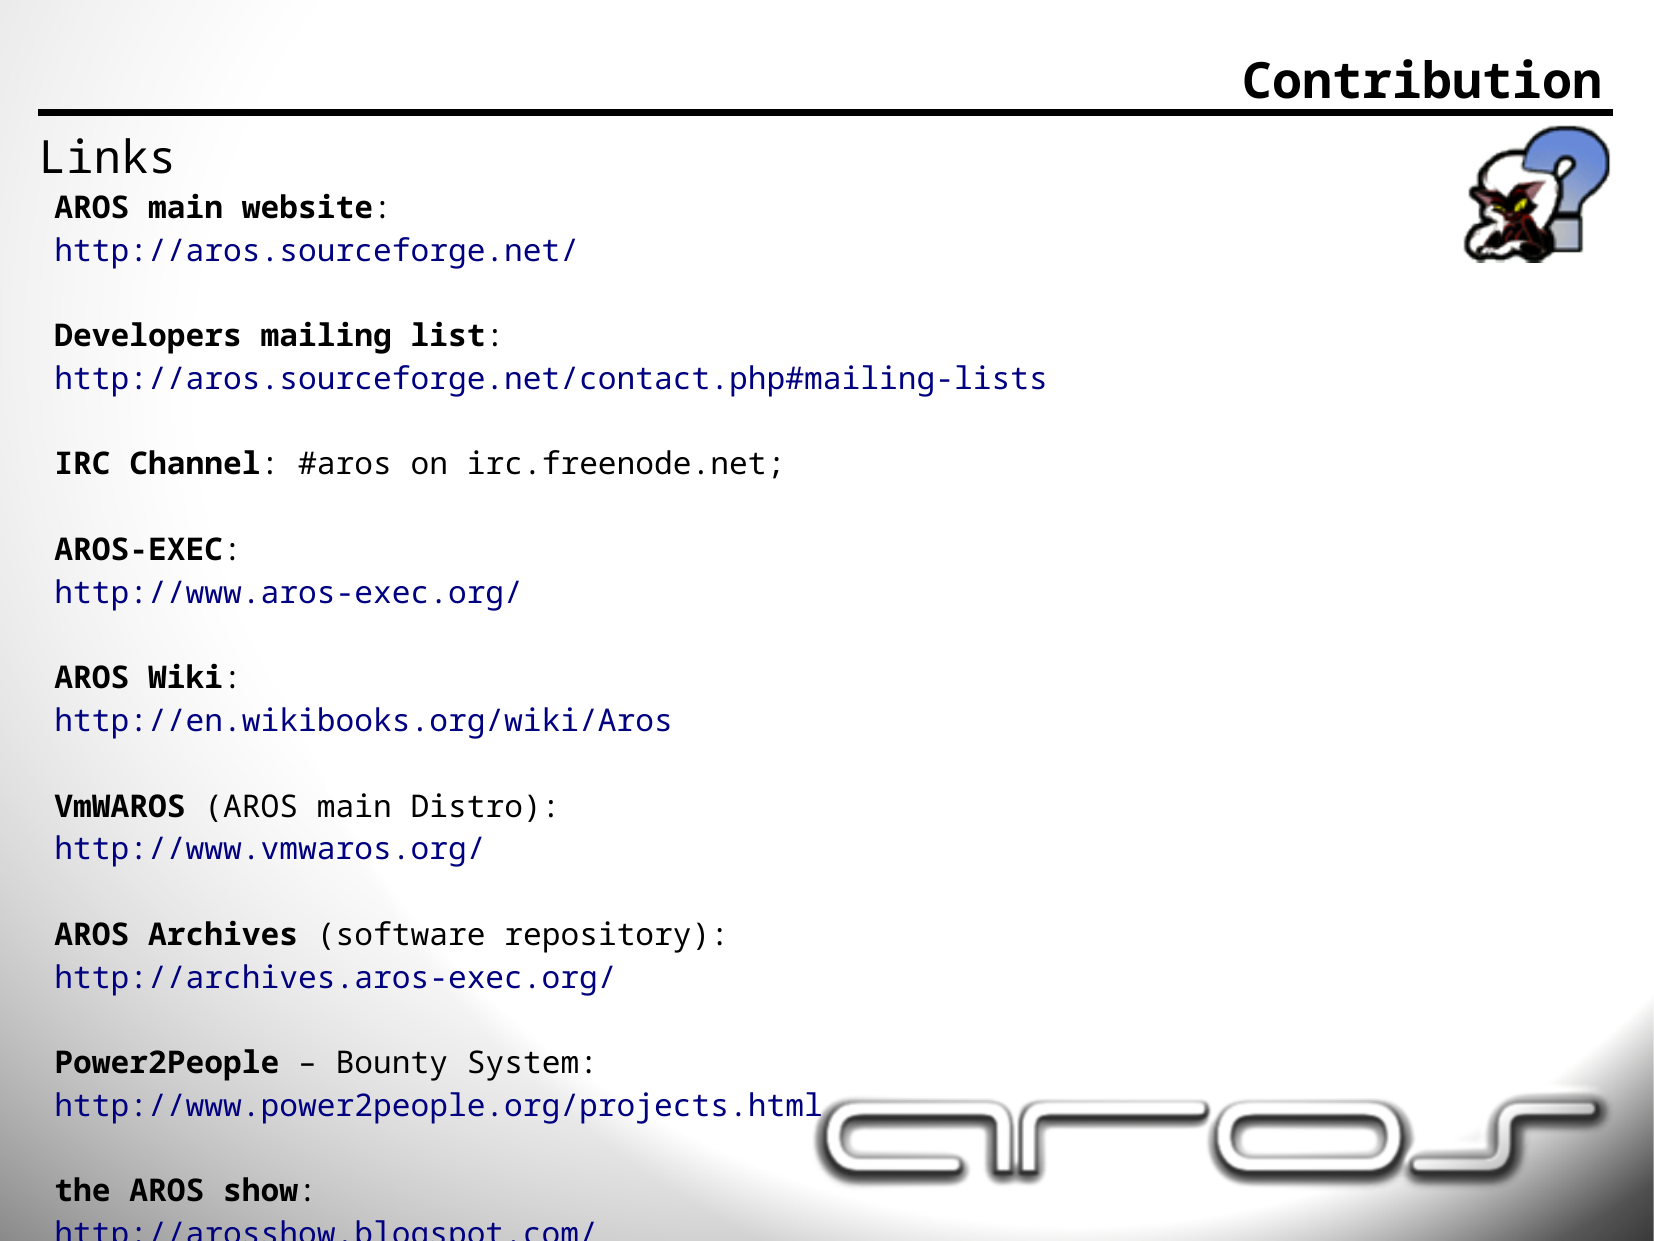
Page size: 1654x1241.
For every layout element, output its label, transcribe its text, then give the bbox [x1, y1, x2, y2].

picture [471, 1229, 480, 1241]
picture [396, 1229, 405, 1241]
picture [190, 1236, 198, 1241]
picture [284, 1229, 293, 1241]
text_box Links [23, 116, 192, 178]
text_box AROS main website: http://aros.sourceforge.net/ Developers mailing list: http://aros.sourceforge.net/contact.php#mailing-lists IRC Channel: #aros on irc.freenode.net; AROS-EXEC: http://www.aros-exec.org/ AROS Wiki: http://en.wikibooks.org/wiki/Aros VmWAROS (AROS main Distro): http://www.vmwaros.org/ AROS Archives (software repository): http://archives.aros-exec.org/ Power2People – Bounty System: http://www.power2people.org/projects.html the AROS show: http://arosshow.blogspot.com/ AROSWorld: http://www.arosworld.org/ Binary Doodles – my own advocate blog: http://binarydoodles.ilcannocchiale.it/ [39, 177, 1503, 1193]
picture [415, 1229, 424, 1241]
text_box Contribution [1227, 37, 1624, 103]
picture [546, 1229, 555, 1241]
picture [571, 1230, 575, 1241]
picture [59, 1229, 68, 1241]
picture [564, 1229, 568, 1241]
picture [359, 1229, 368, 1241]
picture [453, 1229, 462, 1241]
picture [303, 1229, 312, 1241]
picture [115, 1229, 124, 1241]
picture [0, 0, 1654, 1241]
picture [228, 1229, 237, 1241]
